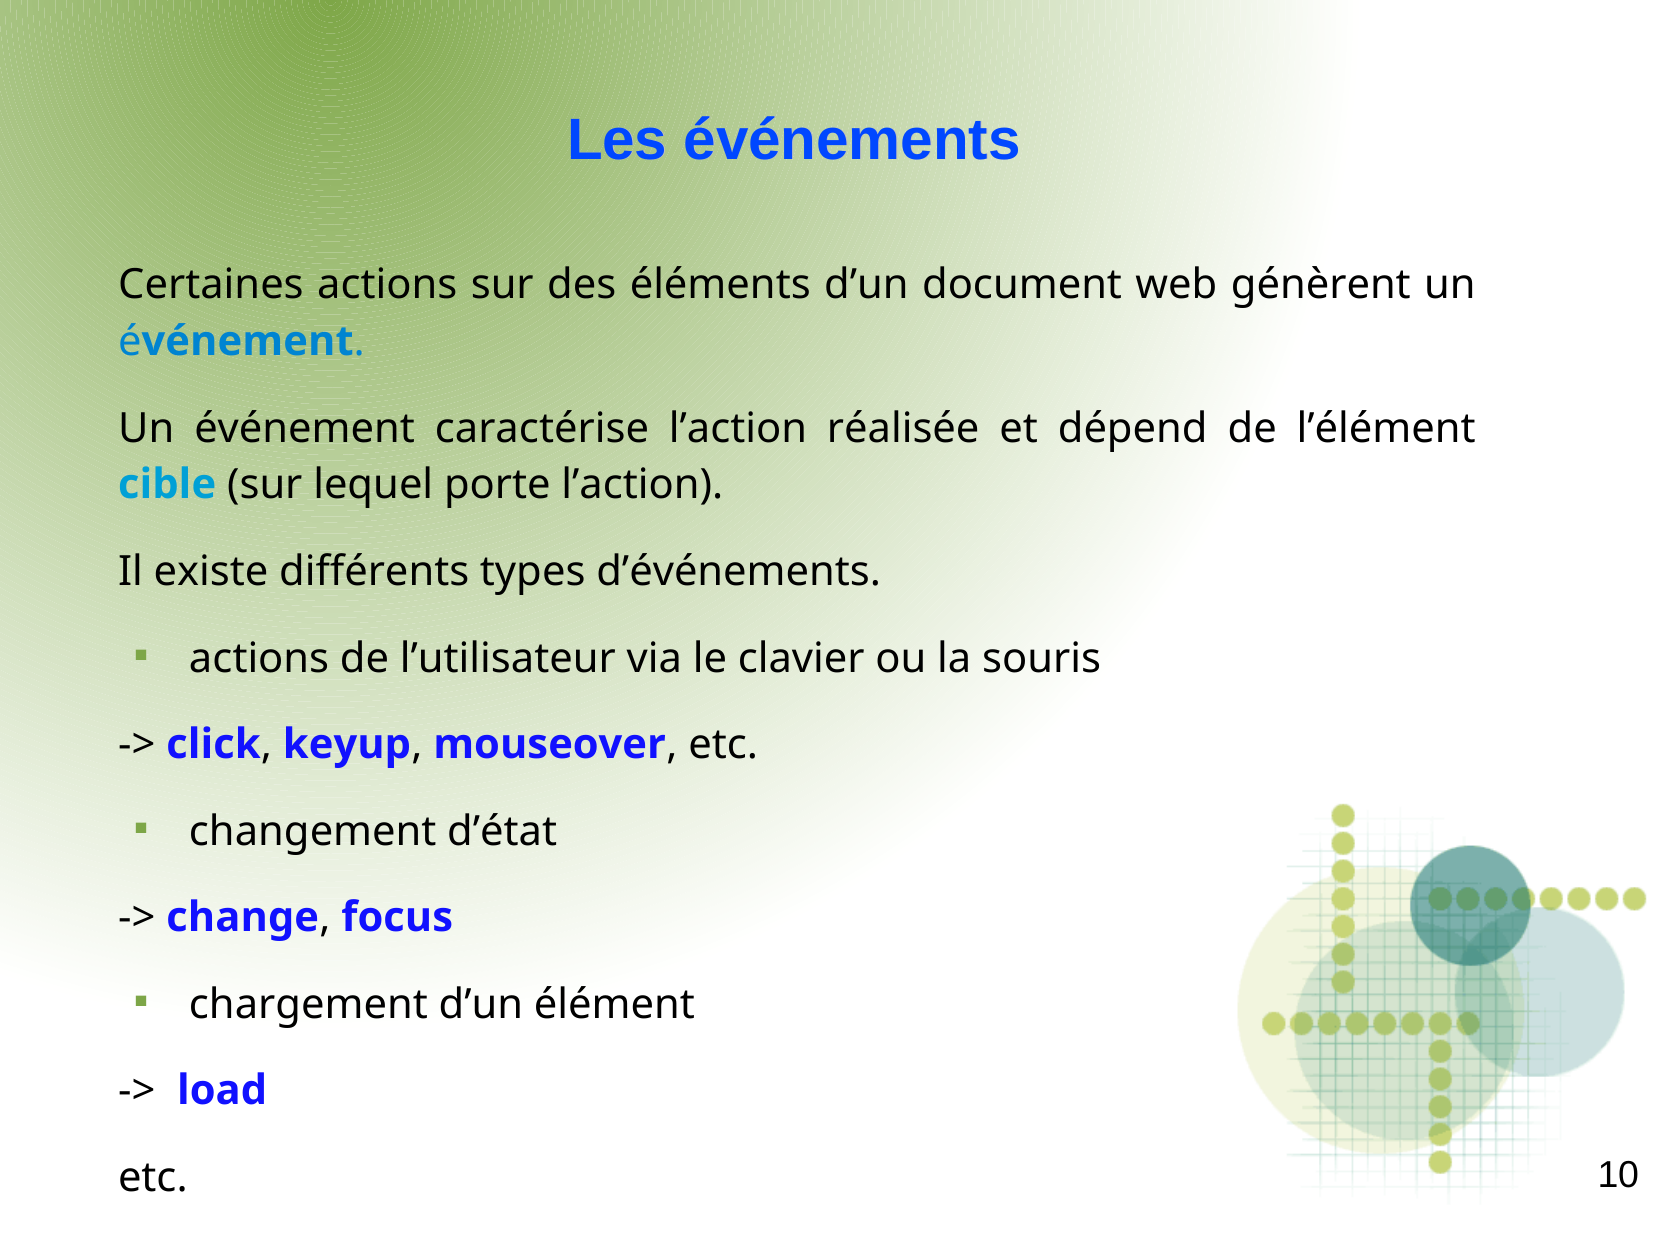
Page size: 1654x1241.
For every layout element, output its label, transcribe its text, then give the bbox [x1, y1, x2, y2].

text_box <numéro> [1582, 1145, 1654, 1217]
picture [1477, 792, 1654, 1211]
title Les événements [87, 35, 1501, 243]
list Certaines actions sur des éléments d’un document web génèrent un événement. Un événement caractérise l’action réalisée et dépend de l’élément cible (sur lequel porte l’action). Il existe différents types d’événements. actions de l’utilisateur via le clavier ou la souris -> click, keyup, mouseover, etc. changement d’état -> change, focus chargement d’un élément -> load etc. [118, 253, 1477, 1217]
